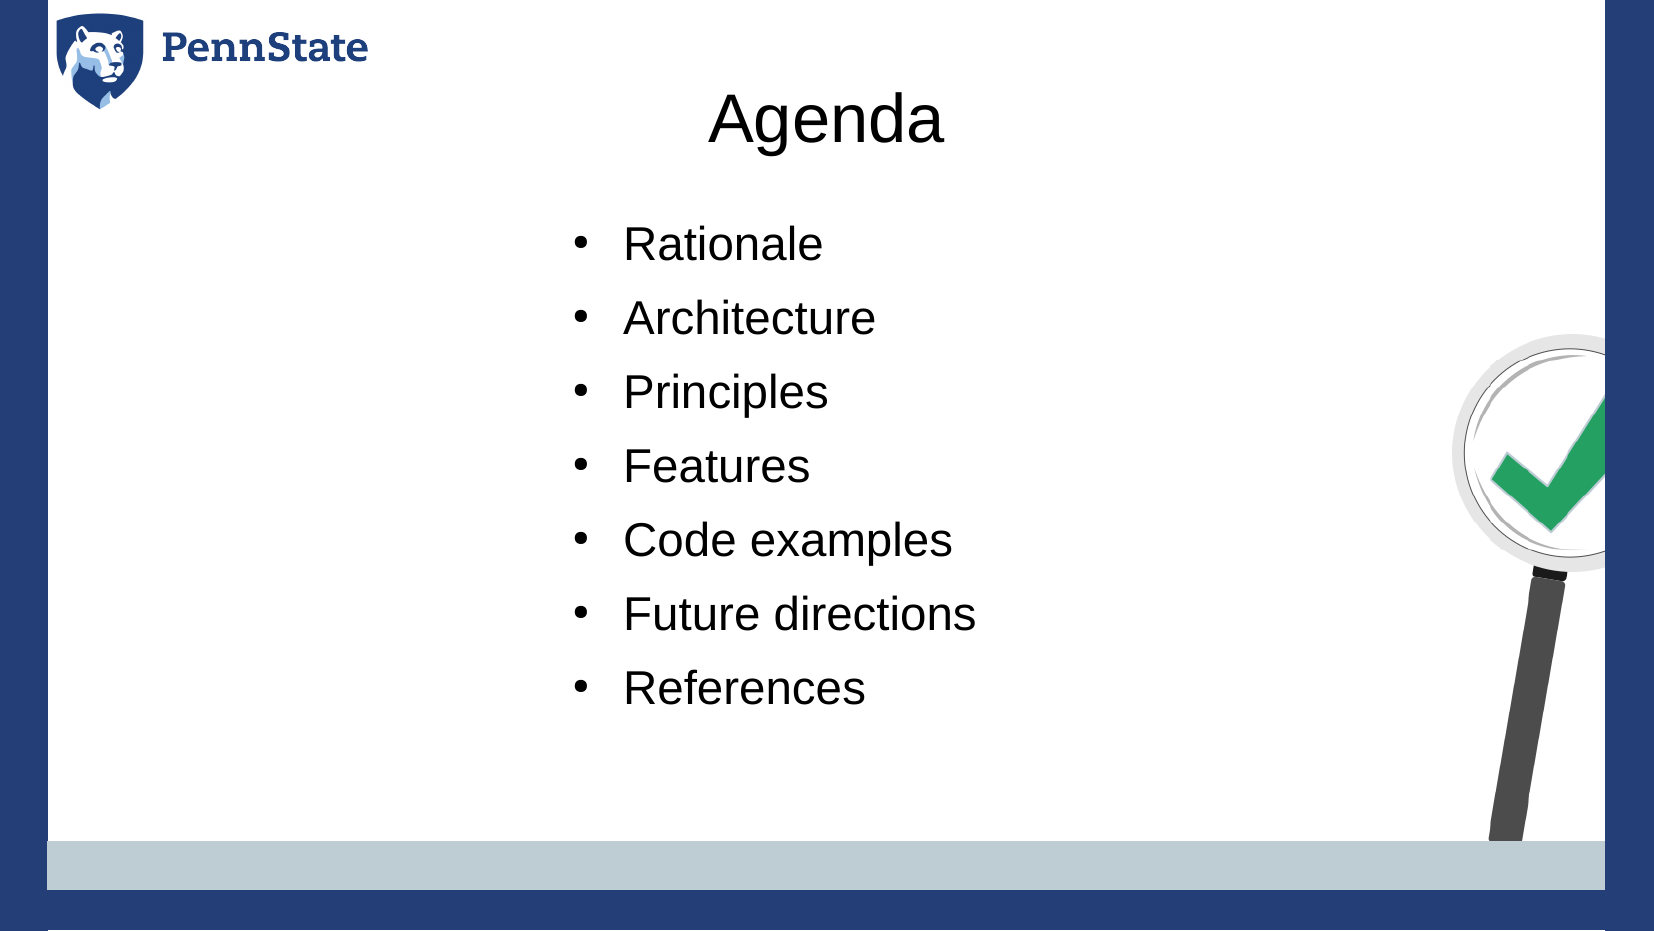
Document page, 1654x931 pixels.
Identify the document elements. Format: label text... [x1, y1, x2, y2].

picture [48, 0, 411, 152]
title Agenda [82, 41, 1571, 197]
picture [1452, 334, 1605, 841]
list Rationale Architecture Principles Features Code examples Future directions References [555, 217, 1098, 721]
